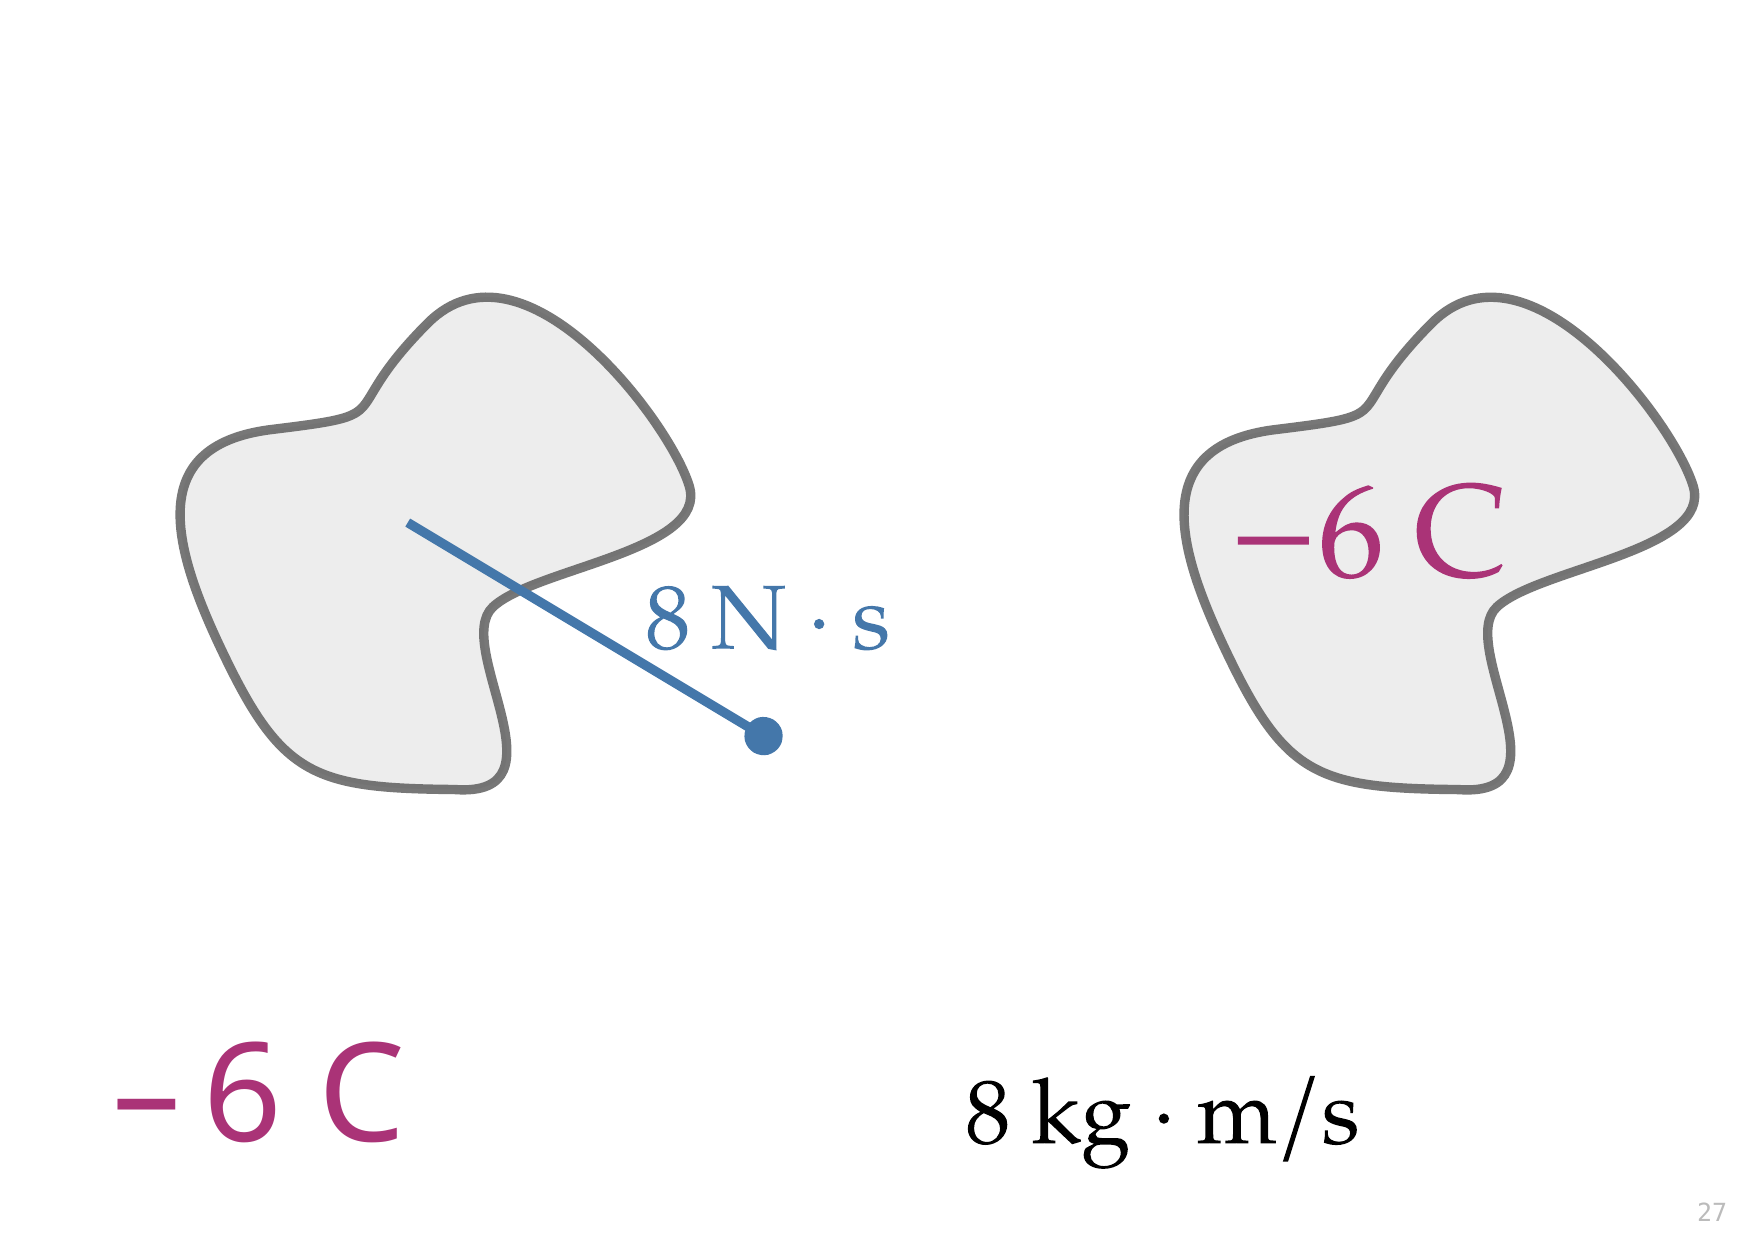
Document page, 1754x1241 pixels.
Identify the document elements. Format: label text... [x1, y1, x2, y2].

text_box [1197, 1100, 1276, 1144]
text_box [854, 605, 888, 651]
text_box [647, 585, 688, 651]
text_box [967, 1080, 1008, 1146]
text_box [1083, 1100, 1131, 1169]
text_box [1158, 1113, 1170, 1124]
text_box [1323, 1100, 1357, 1146]
text_box [813, 618, 825, 630]
text_box [180, 297, 691, 790]
text_box – 6 C [97, 986, 414, 1139]
text_box [1184, 297, 1695, 790]
text_box [1032, 1077, 1081, 1145]
text_box [1282, 1075, 1316, 1162]
text_box [712, 585, 785, 651]
